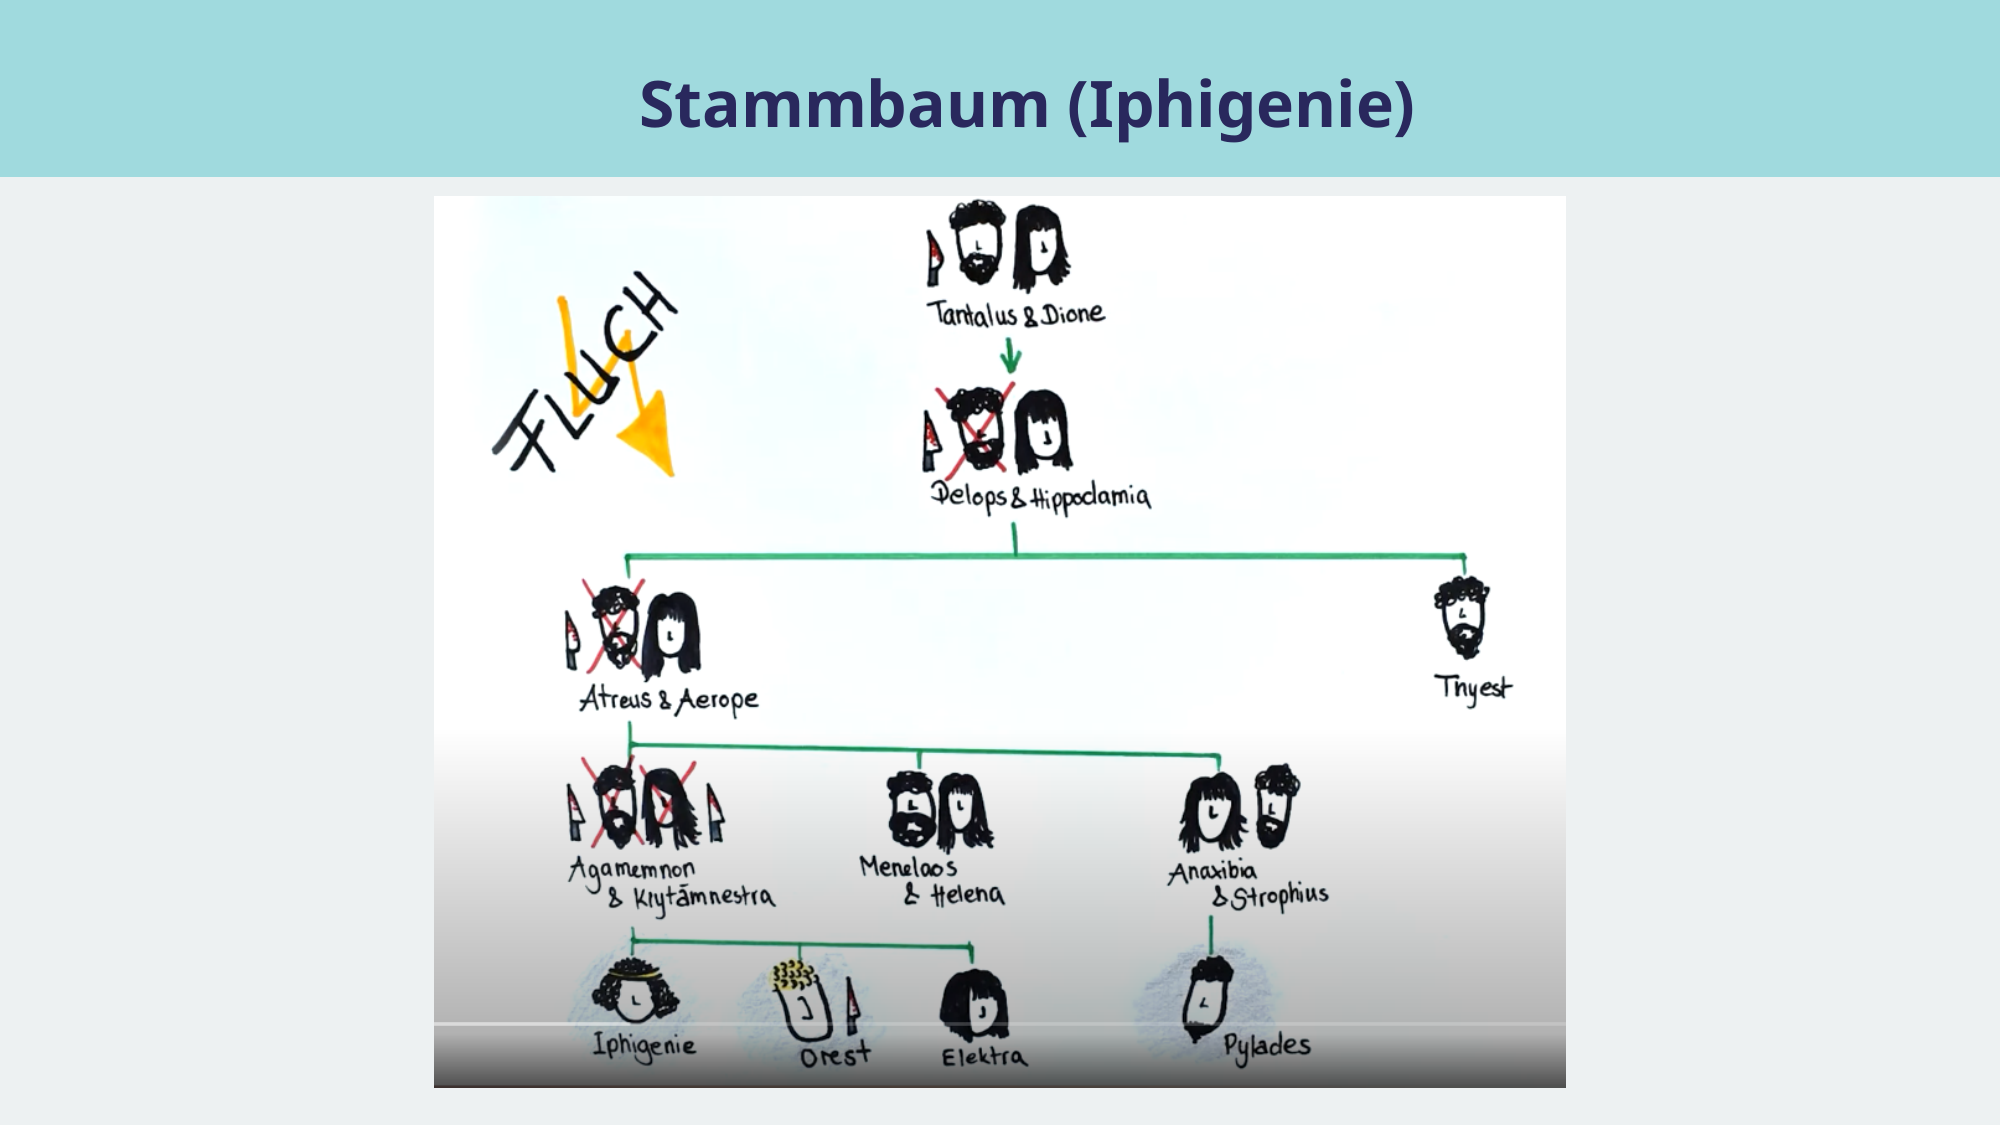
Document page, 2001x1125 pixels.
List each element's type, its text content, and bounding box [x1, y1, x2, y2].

title Stammbaum (Iphigenie) [422, 64, 1633, 149]
picture [434, 196, 1566, 1088]
